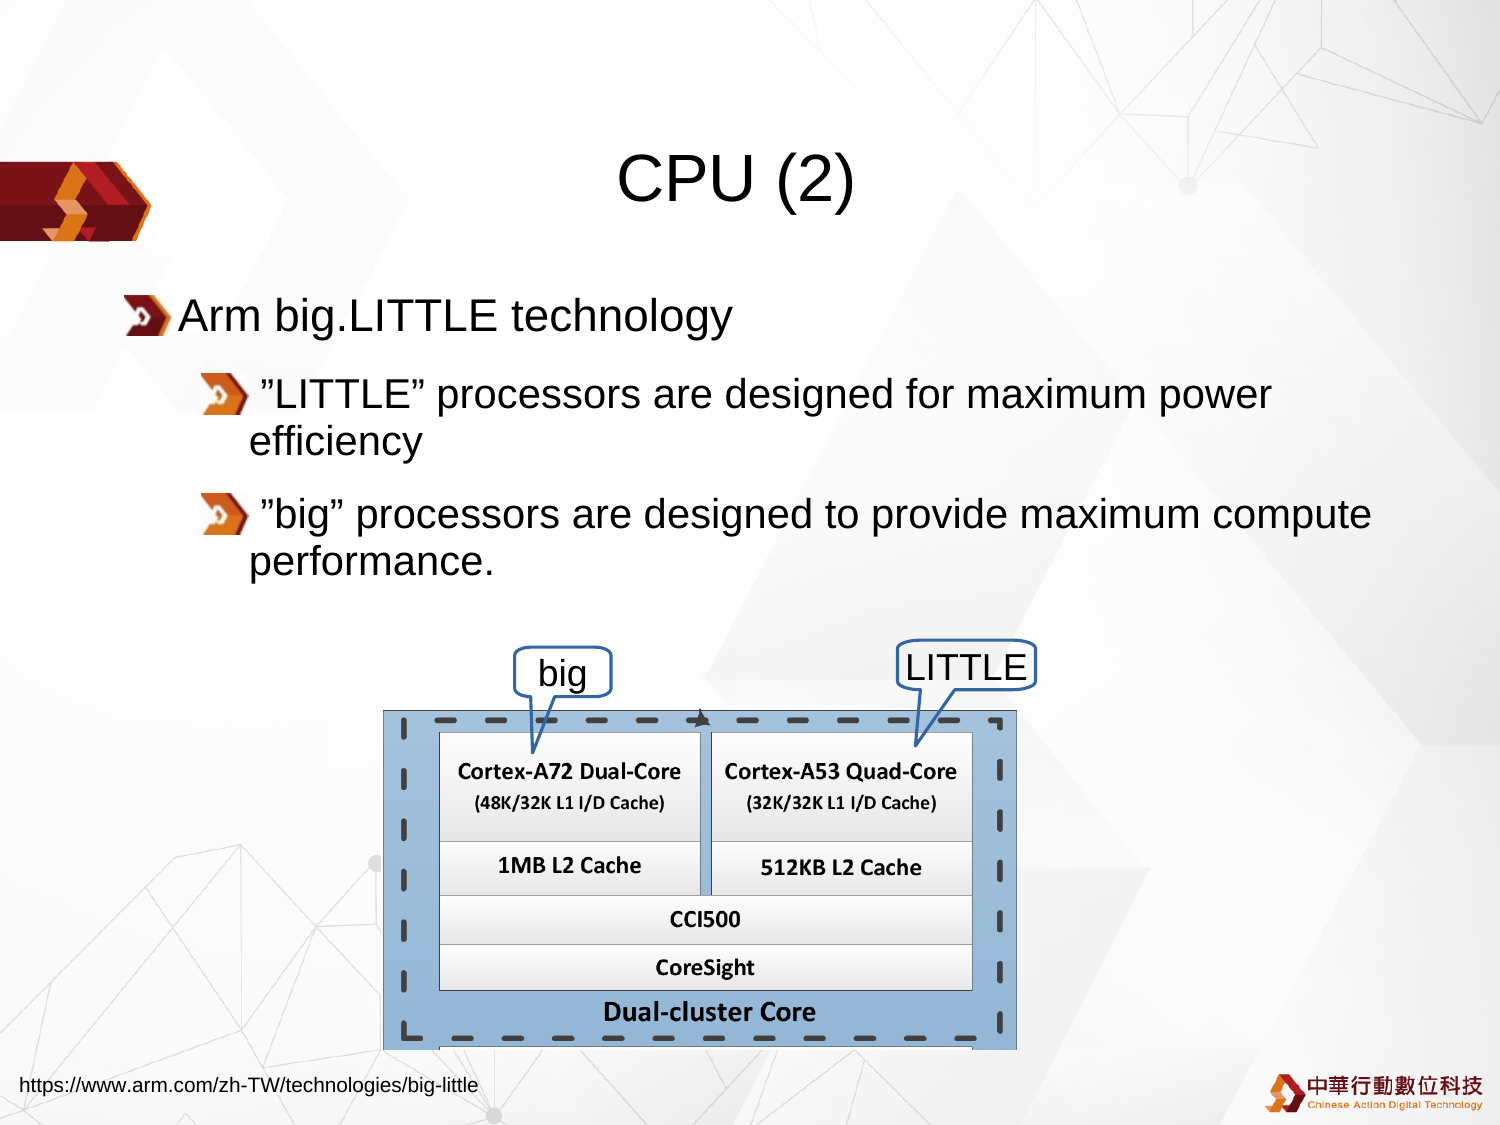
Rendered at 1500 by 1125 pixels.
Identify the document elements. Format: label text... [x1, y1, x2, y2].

text_box https://www.arm.com/zh-TW/technologies/big-little [4, 1063, 566, 1124]
text_box LITTLE [897, 640, 1036, 746]
title CPU (2) [107, 101, 1367, 255]
text_box big [514, 647, 612, 753]
picture [0, 0, 1500, 1125]
list Arm big.LITTLE technology ”LITTLE” processors are designed for maximum power efficiency ”big” processors are designed to provide maximum compute performance. [107, 290, 1425, 943]
